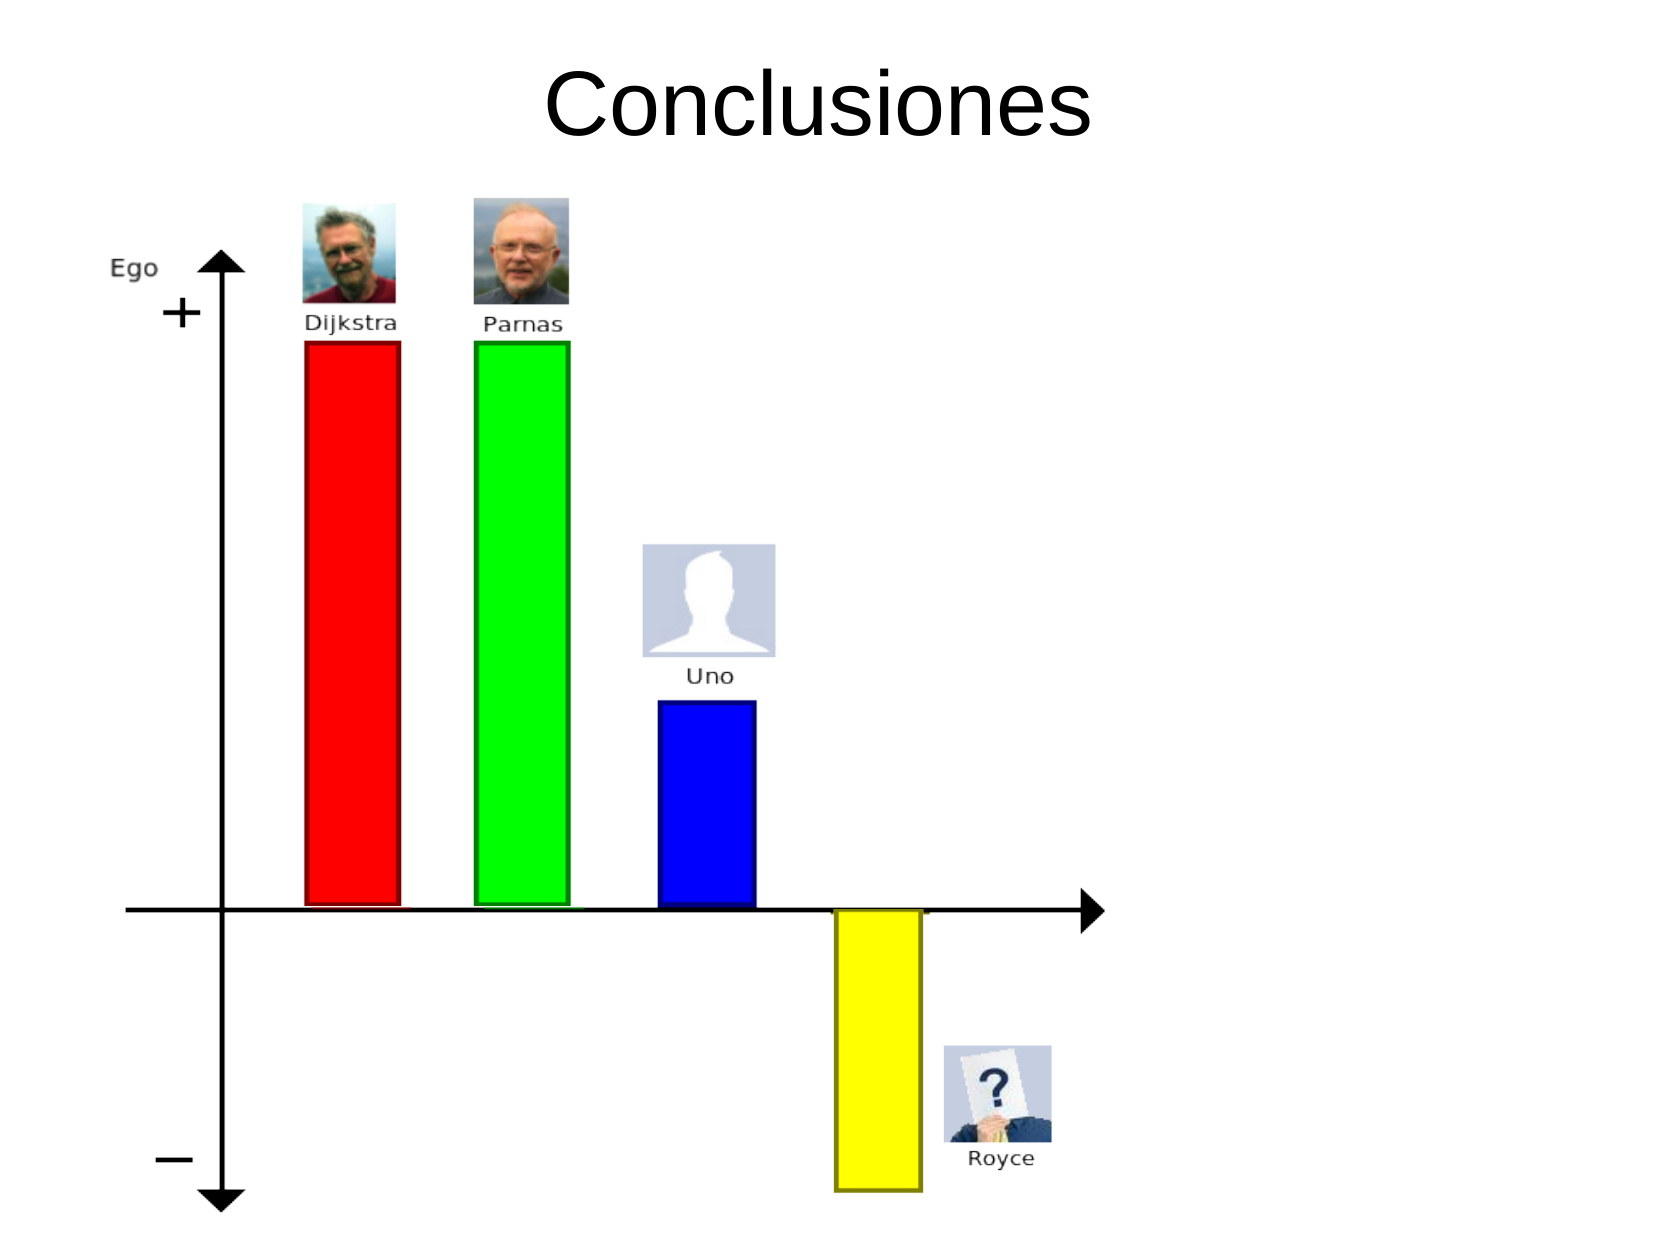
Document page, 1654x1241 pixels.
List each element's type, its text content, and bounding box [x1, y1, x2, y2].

picture [90, 193, 1126, 1241]
title Conclusiones [75, 0, 1564, 208]
